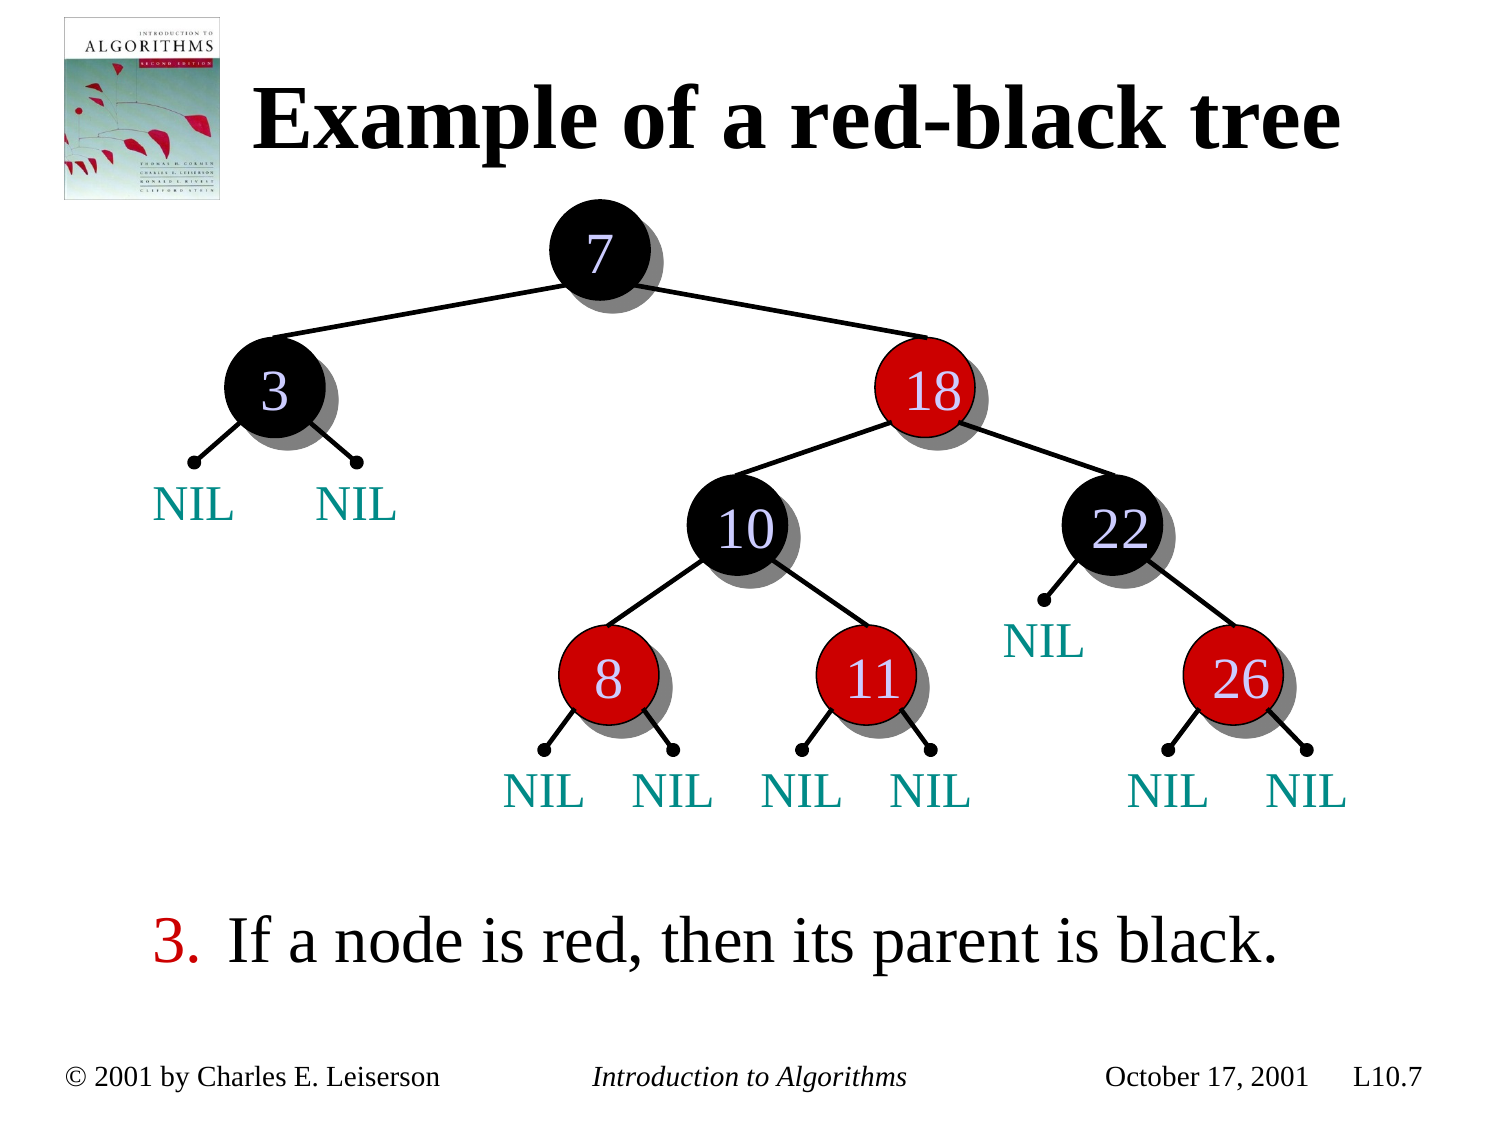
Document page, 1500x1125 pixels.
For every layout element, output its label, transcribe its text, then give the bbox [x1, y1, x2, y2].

text_box NIL [487, 749, 601, 826]
text_box NIL [745, 749, 859, 826]
text_box 7 [549, 199, 651, 300]
text_box October 17, 2001 L10.<number> [982, 1049, 1438, 1101]
text_box If a node is red, then its parent is black. [137, 896, 1355, 985]
text_box NIL [300, 462, 414, 538]
text_box 26 [1183, 625, 1284, 726]
text_box 3 [224, 337, 325, 438]
text_box NIL [1111, 749, 1225, 826]
title Example of a red-black tree [237, 24, 1475, 213]
text_box 8 [558, 625, 659, 726]
text_box Introduction to Algorithms [577, 1049, 923, 1101]
text_box NIL [1250, 749, 1364, 826]
picture [64, 17, 220, 200]
text_box NIL [616, 749, 730, 826]
text_box NIL [987, 599, 1101, 676]
text_box 11 [816, 625, 917, 726]
text_box 22 [1062, 475, 1163, 576]
text_box 10 [687, 475, 788, 576]
text_box 18 [874, 337, 976, 438]
text_box NIL [874, 749, 988, 826]
text_box NIL [137, 462, 251, 538]
